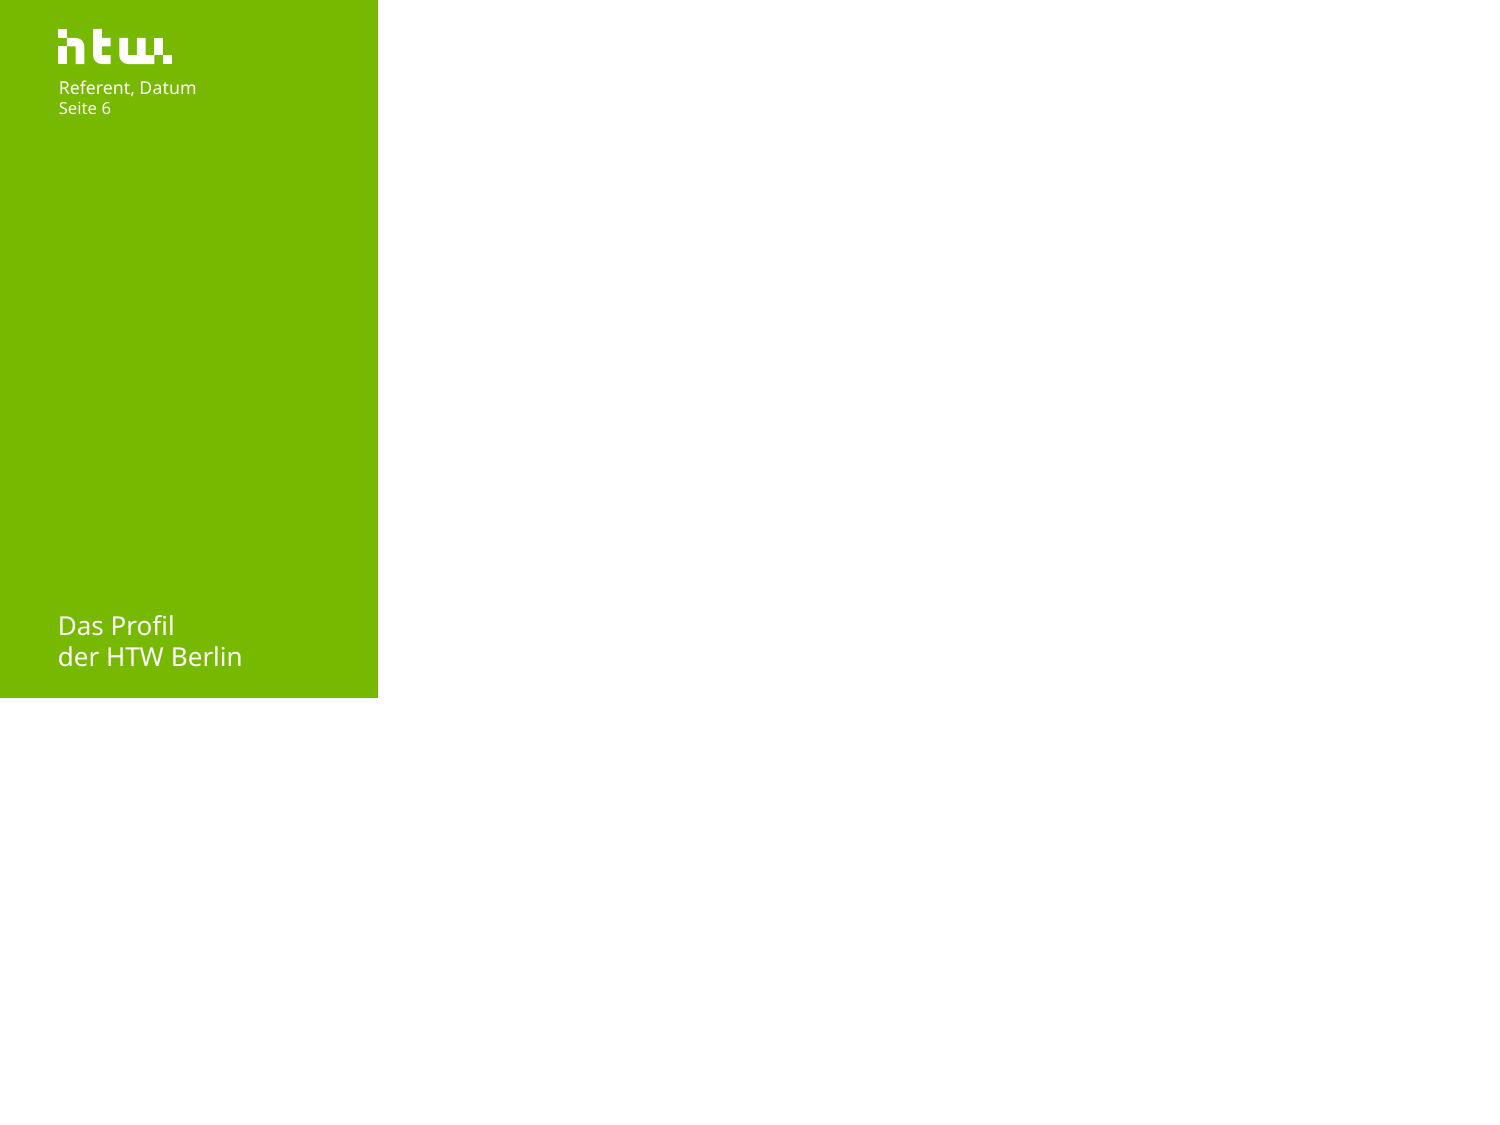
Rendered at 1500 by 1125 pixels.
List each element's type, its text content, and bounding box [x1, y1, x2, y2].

title Das Profil der HTW Berlin [57, 385, 367, 672]
text_box Referent, Datum [58, 76, 367, 102]
